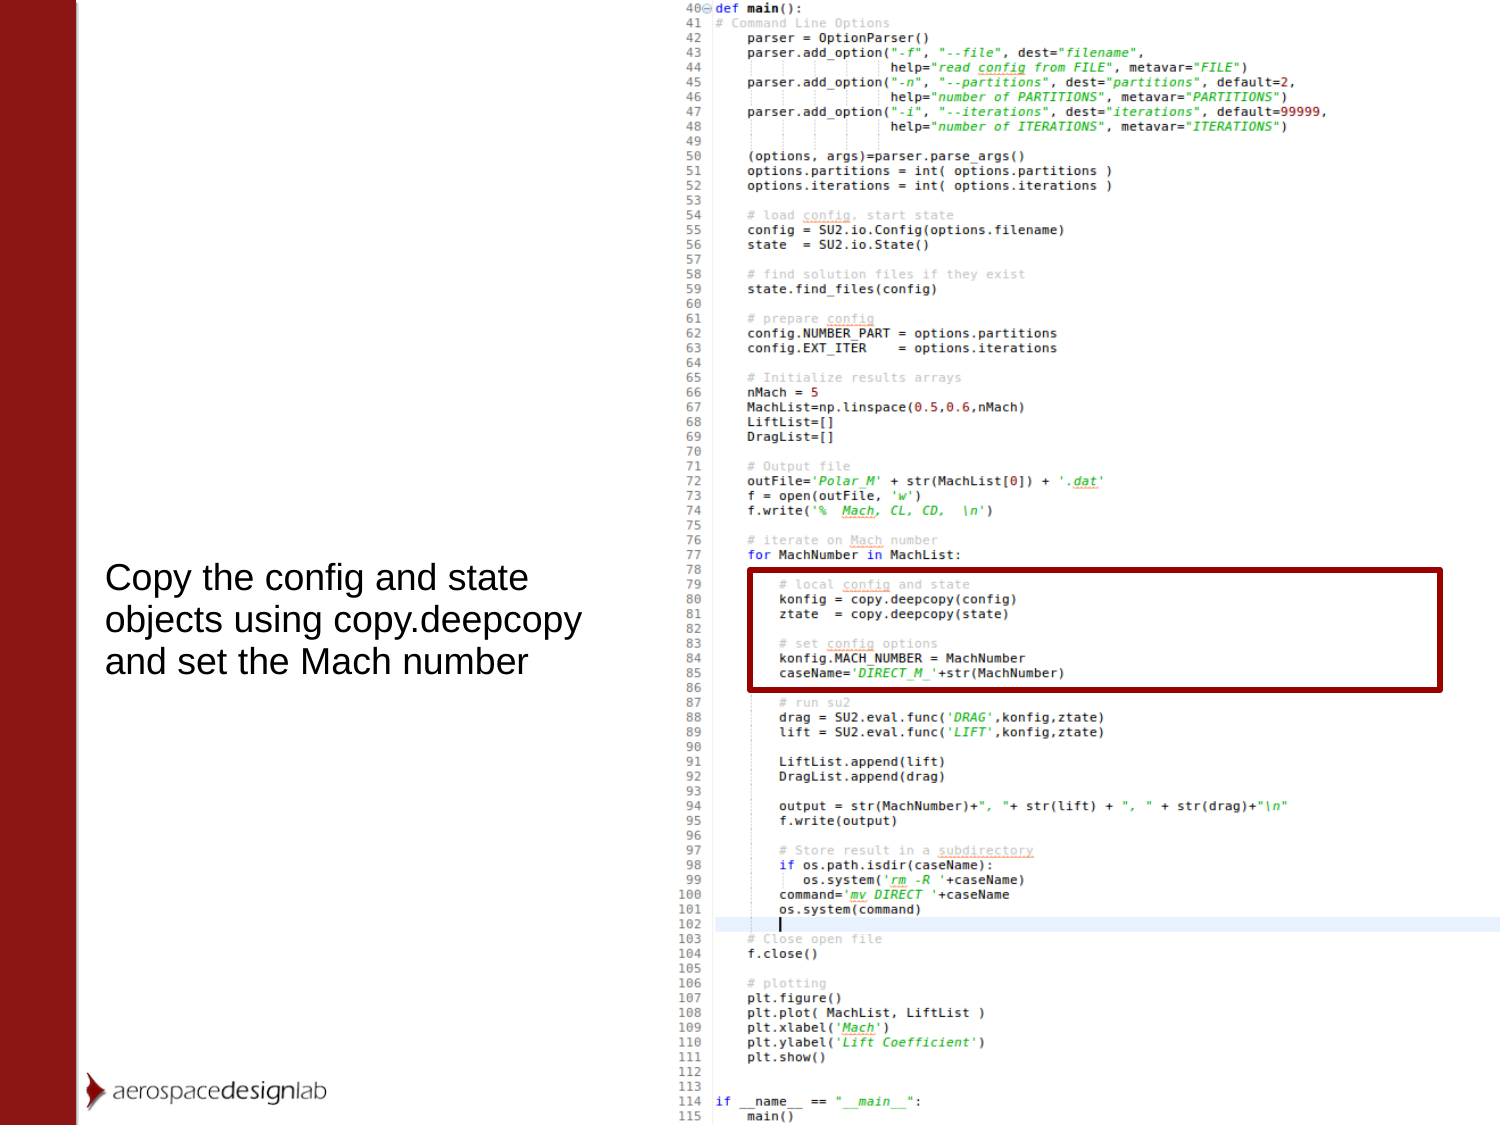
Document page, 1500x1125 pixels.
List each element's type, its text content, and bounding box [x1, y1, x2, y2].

picture [678, 0, 1500, 1125]
picture [82, 1071, 330, 1112]
text_box Copy the config and state objects using copy.deepcopy and set the Mach number [90, 549, 661, 691]
